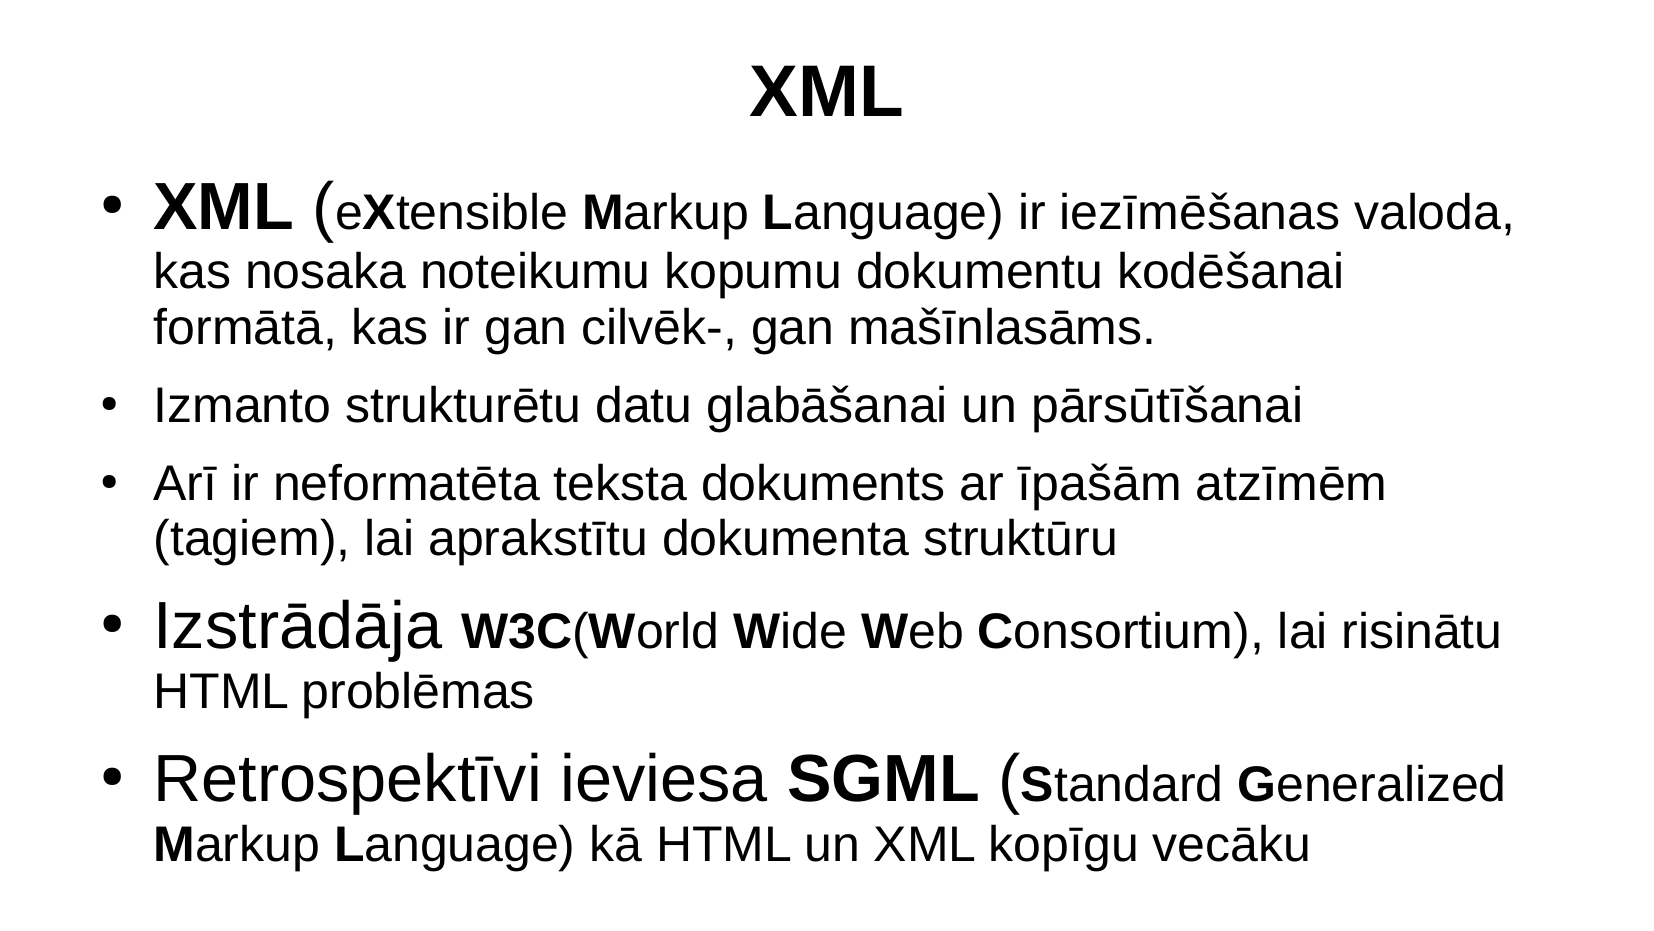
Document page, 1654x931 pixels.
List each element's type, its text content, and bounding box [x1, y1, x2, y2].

list XML (eXtensible Markup Language) ir iezīmēšanas valoda, kas nosaka noteikumu kopumu dokumentu kodēšanai formātā, kas ir gan cilvēk-, gan mašīnlasāms. Izmanto strukturētu datu glabāšanai un pārsūtīšanai Arī ir neformatēta teksta dokuments ar īpašām atzīmēm (tagiem), lai aprakstītu dokumenta struktūru Izstrādāja W3C(World Wide Web Consortium), lai risinātu HTML problēmas Retrospektīvi ieviesa SGML (Standard Generalized Markup Language) kā HTML un XML kopīgu vecāku [82, 168, 1538, 889]
title XML [82, 37, 1571, 147]
